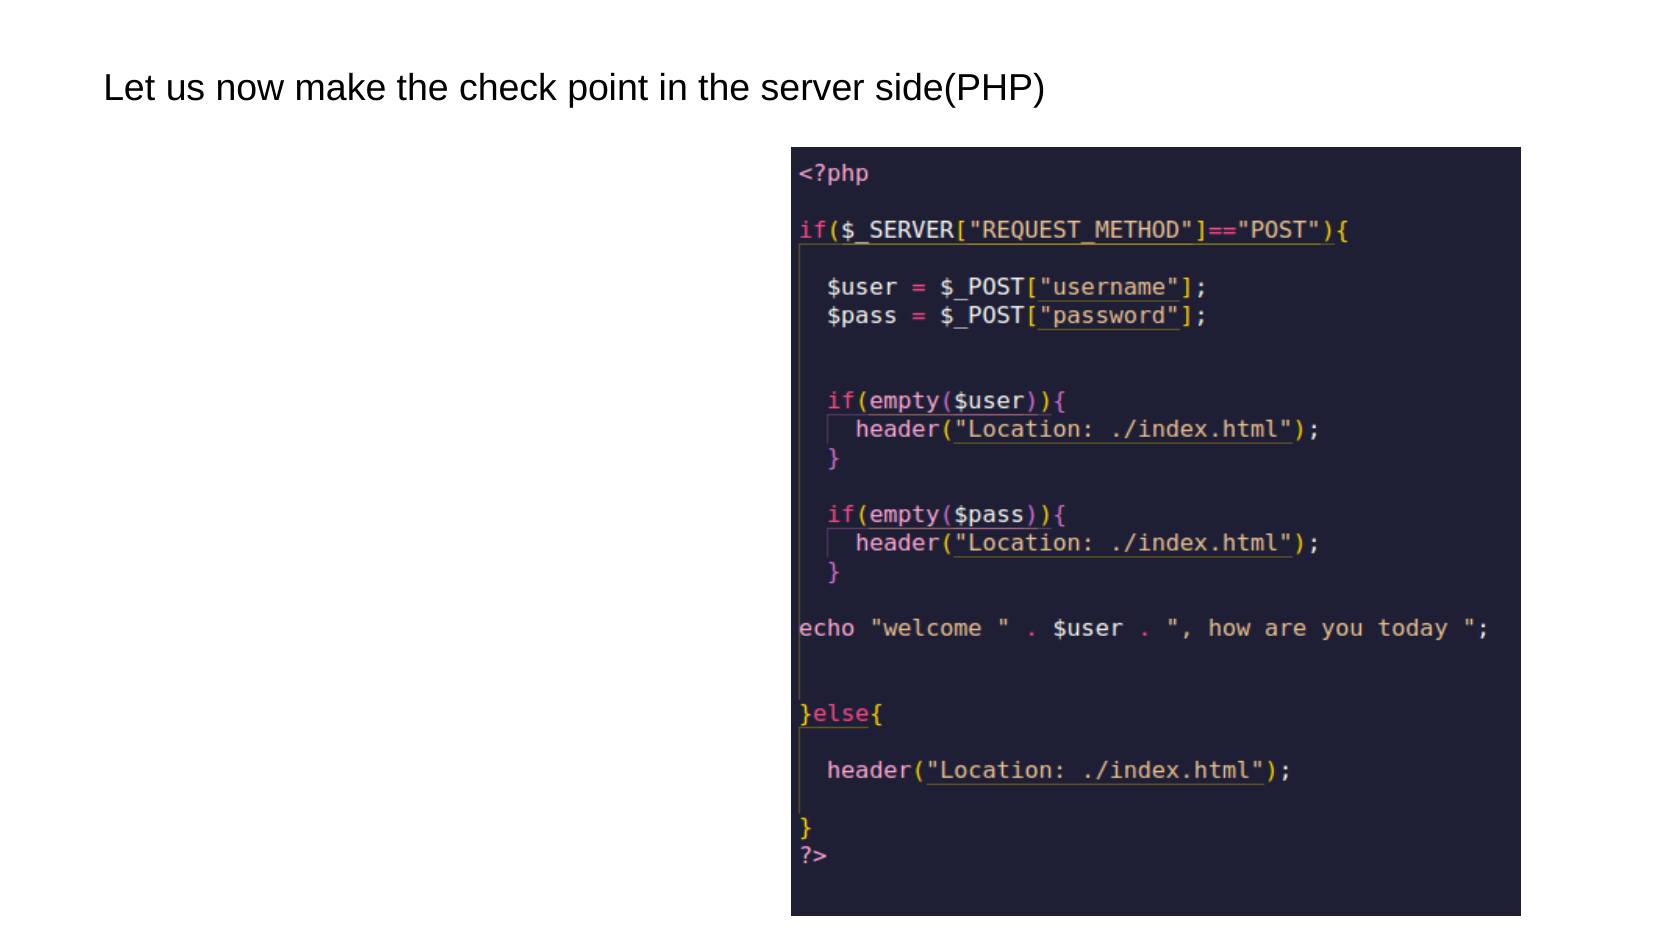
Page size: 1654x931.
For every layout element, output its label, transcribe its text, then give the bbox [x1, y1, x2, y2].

picture [791, 147, 1521, 916]
text_box Let us now make the check point in the server side(PHP) [88, 59, 1072, 116]
